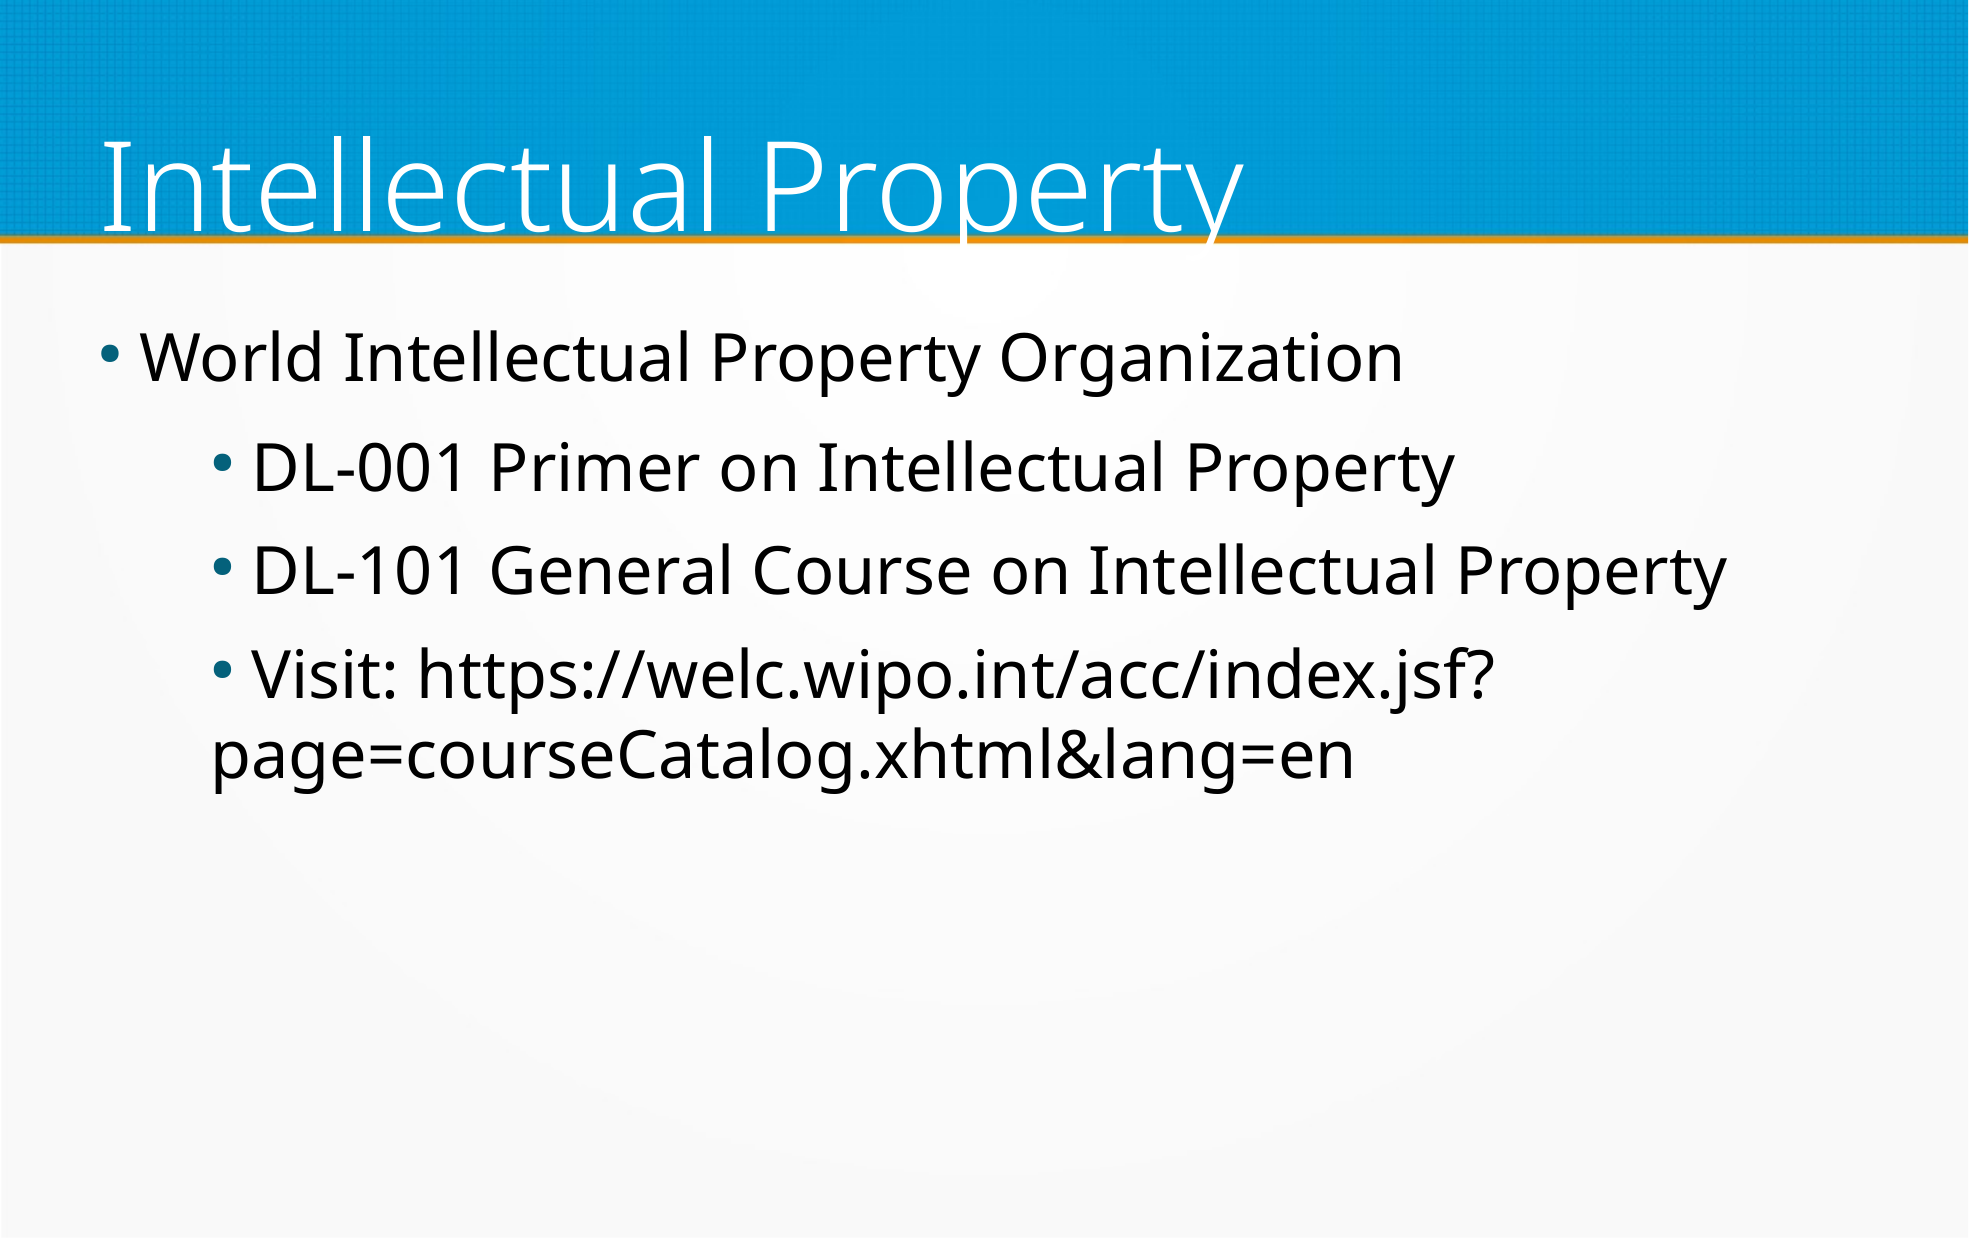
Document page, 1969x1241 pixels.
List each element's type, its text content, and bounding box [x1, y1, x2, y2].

title Intellectual Property [98, 49, 1870, 257]
list World Intellectual Property Organization DL-001 Primer on Intellectual Property DL-101 General Course on Intellectual Property Visit: https://welc.wipo.int/acc/index.jsf?page=courseCatalog.xhtml&lang=en [98, 315, 1860, 1156]
picture [0, 233, 1969, 1241]
